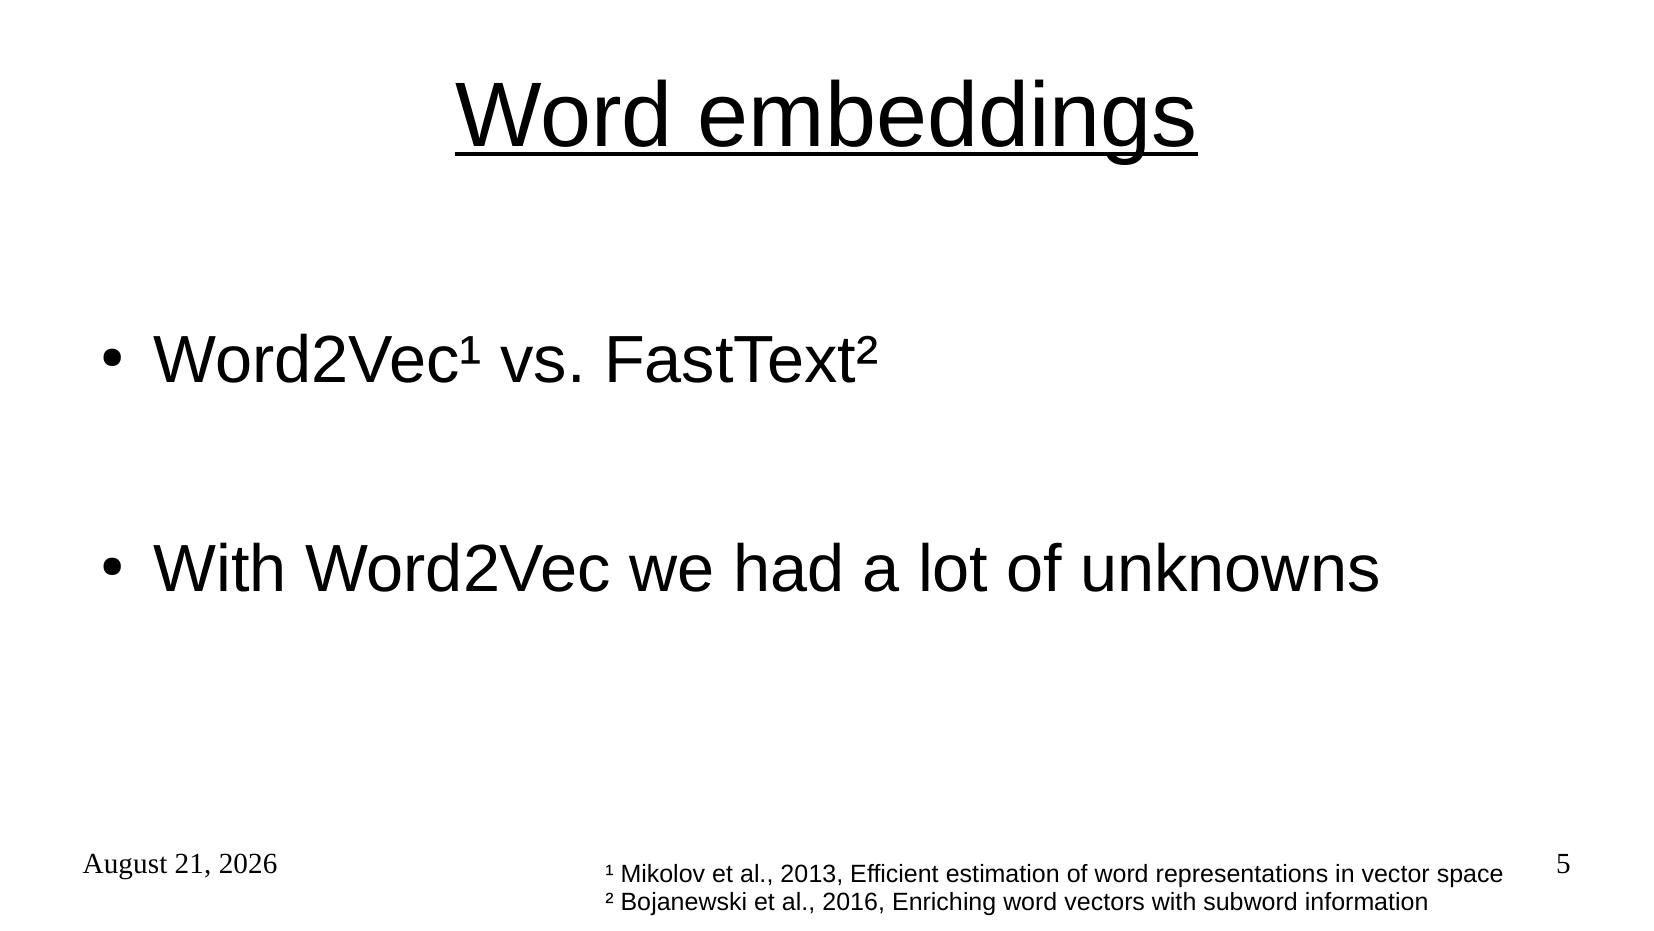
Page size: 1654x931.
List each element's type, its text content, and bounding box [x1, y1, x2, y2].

text_box ¹ Mikolov et al., 2013, Efficient estimation of word representations in vector space ² Bojanewski et al., 2016, Enriching word vectors with subword information [590, 852, 1654, 924]
title Word embeddings [82, 37, 1571, 193]
list Word2Vec¹ vs. FastText² With Word2Vec we had a lot of unknowns [82, 217, 1571, 758]
